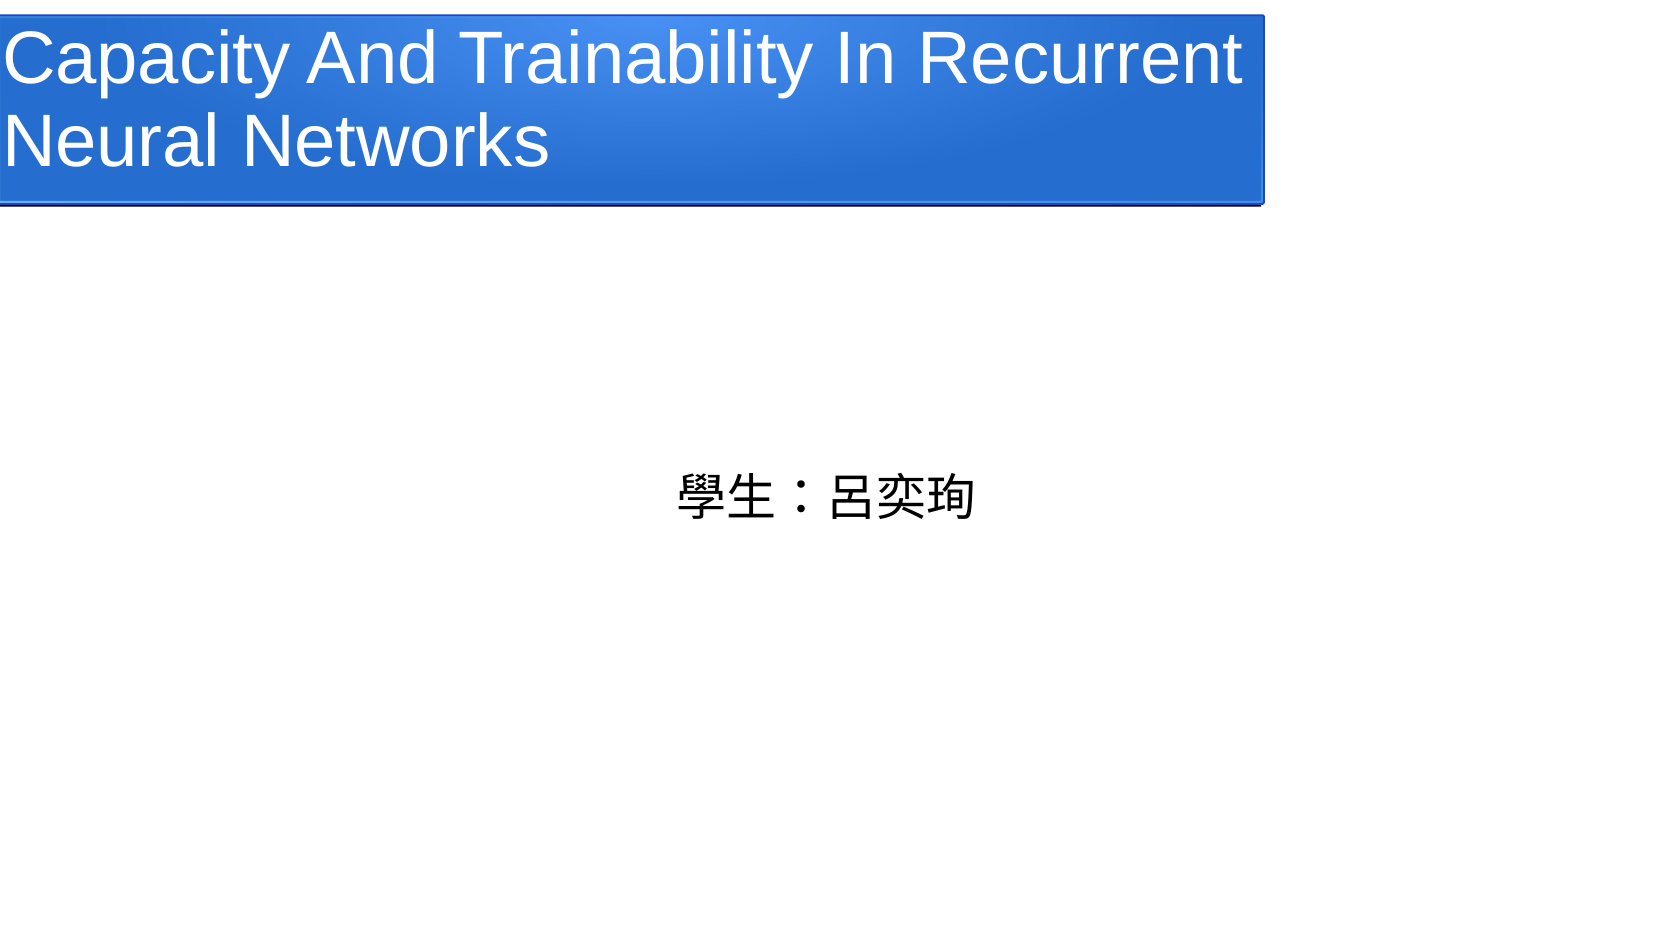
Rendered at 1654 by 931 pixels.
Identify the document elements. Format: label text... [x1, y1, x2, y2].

subtitle 學生：呂奕珣 [82, 224, 1571, 764]
title Capacity And Trainability In Recurrent Neural Networks [2, 0, 1264, 201]
